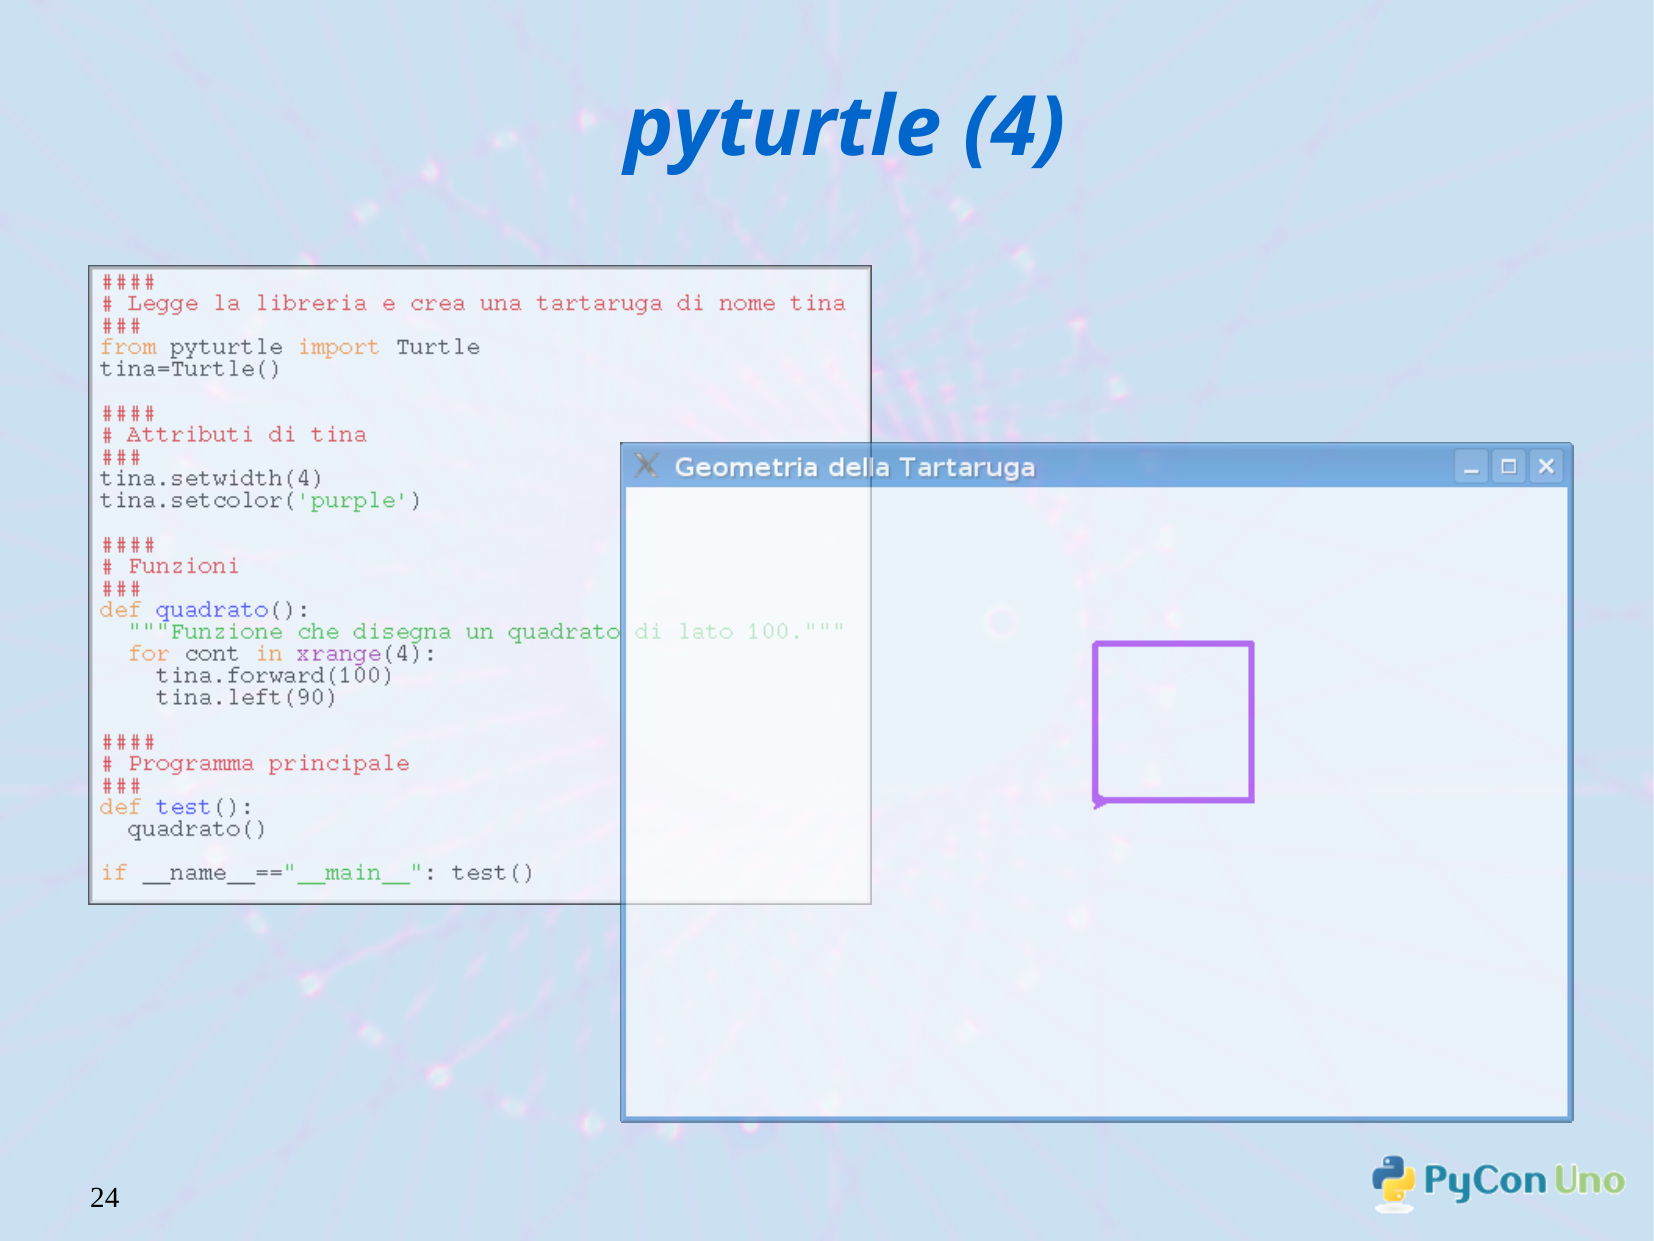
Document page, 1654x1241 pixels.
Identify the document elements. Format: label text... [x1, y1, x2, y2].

picture [0, 0, 1654, 1241]
title pyturtle (4) [139, 19, 1552, 227]
